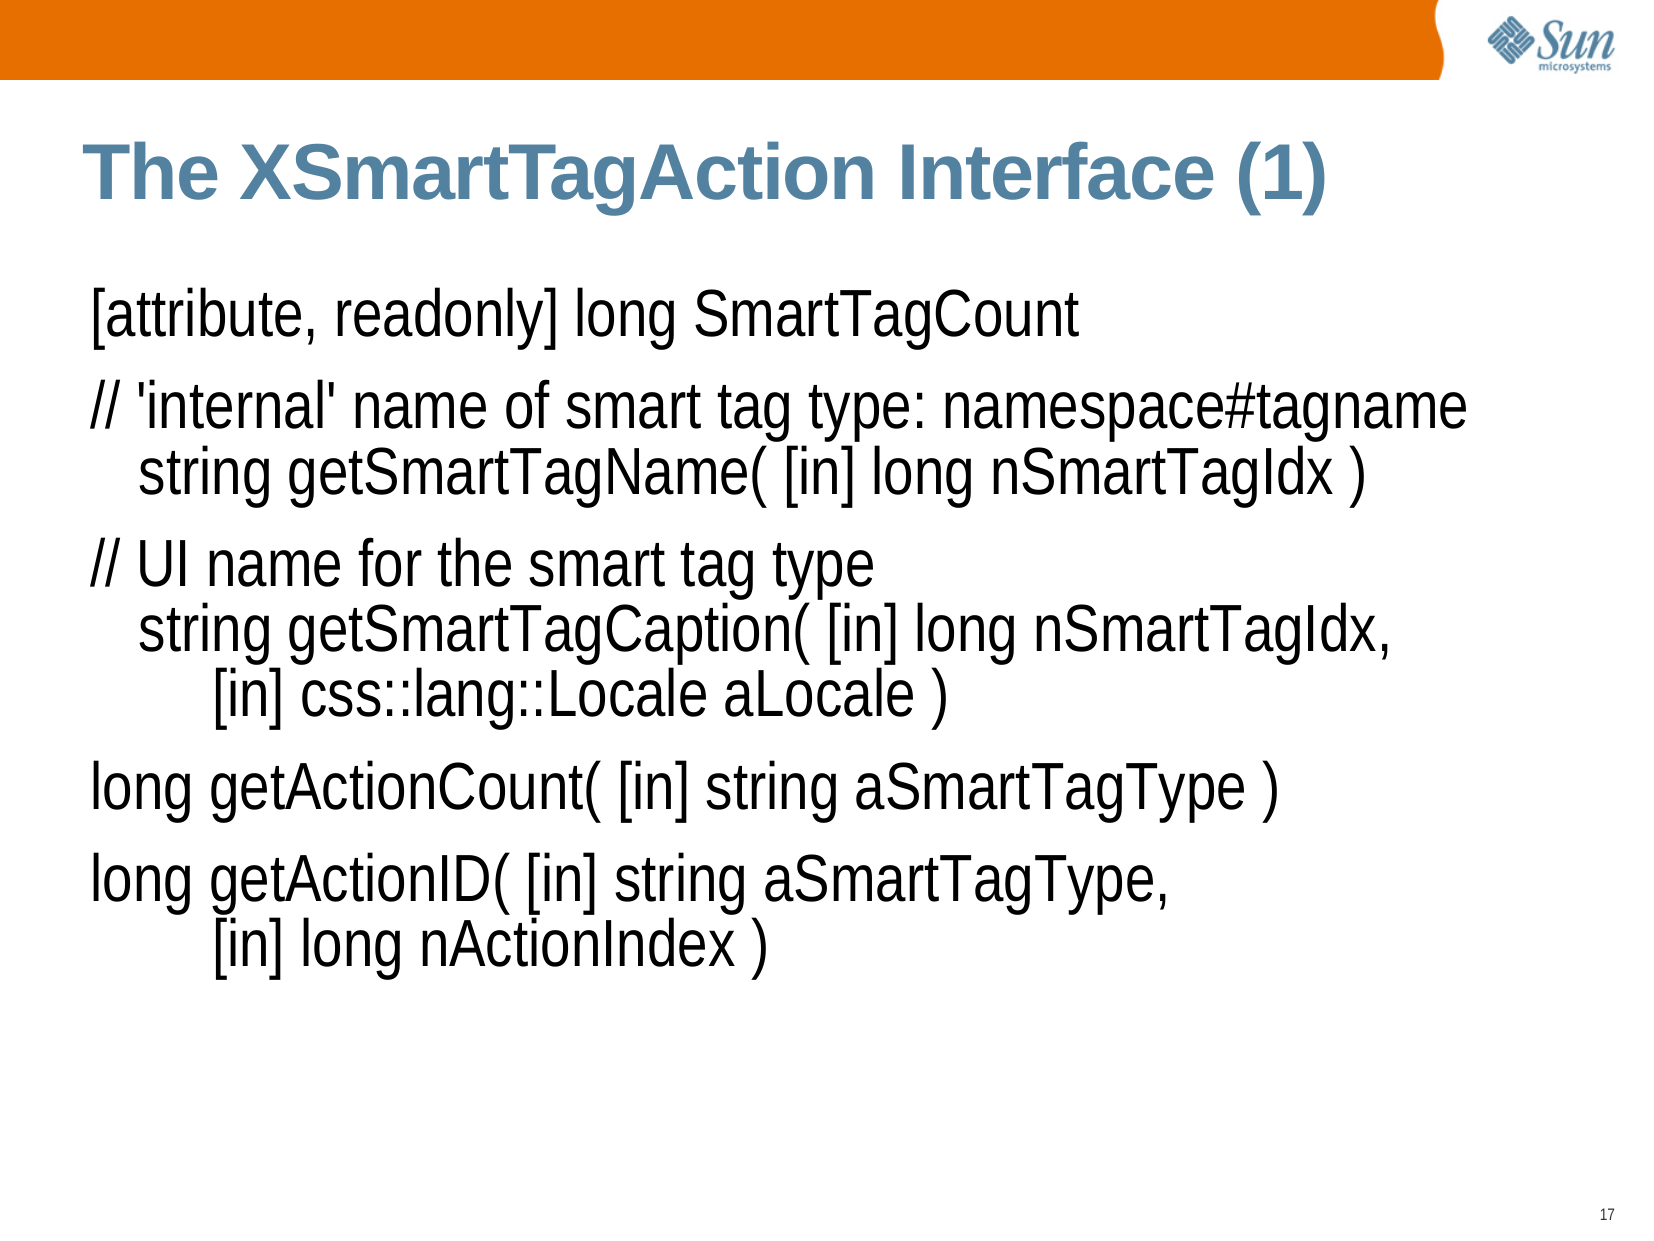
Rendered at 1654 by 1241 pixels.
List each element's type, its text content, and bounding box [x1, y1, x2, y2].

picture [0, 0, 1654, 80]
title The XSmartTagAction Interface (1) [82, 135, 1585, 250]
list [attribute, readonly] long SmartTagCount // 'internal' name of smart tag type: namespace#tagname string getSmartTagName( [in] long nSmartTagIdx ) // UI name for the smart tag type string getSmartTagCaption( [in] long nSmartTagIdx, [in] css::lang::Locale aLocale ) long getActionCount( [in] string aSmartTagType ) long getActionID( [in] string aSmartTagType, [in] long nActionIndex ) [71, 284, 1545, 1171]
